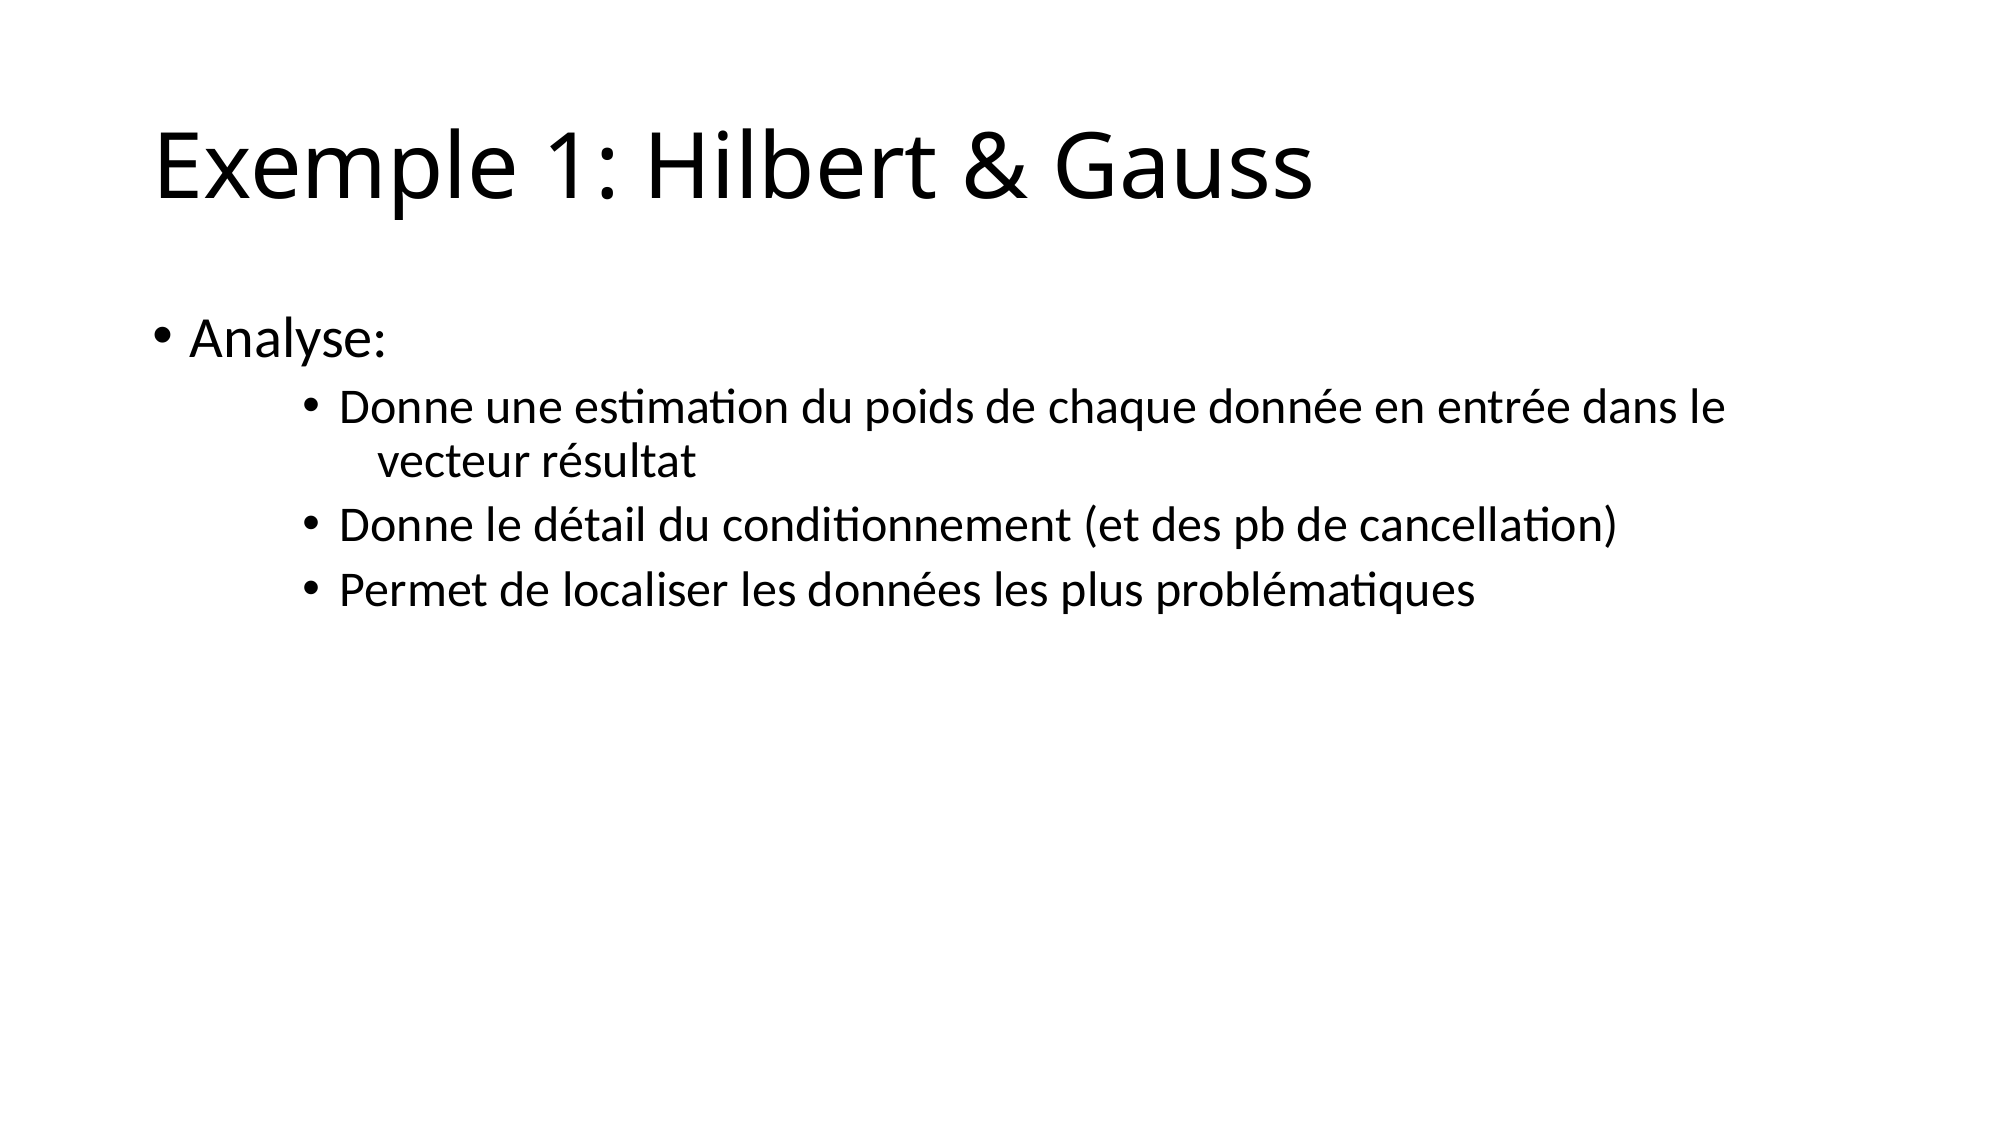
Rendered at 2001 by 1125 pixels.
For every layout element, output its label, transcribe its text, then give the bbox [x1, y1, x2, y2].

title Exemple 1: Hilbert & Gauss [137, 59, 1863, 278]
list Analyse: Donne une estimation du poids de chaque donnée en entrée dans le vecteur résultat Donne le détail du conditionnement (et des pb de cancellation) Permet de localiser les données les plus problématiques [137, 299, 1863, 1014]
